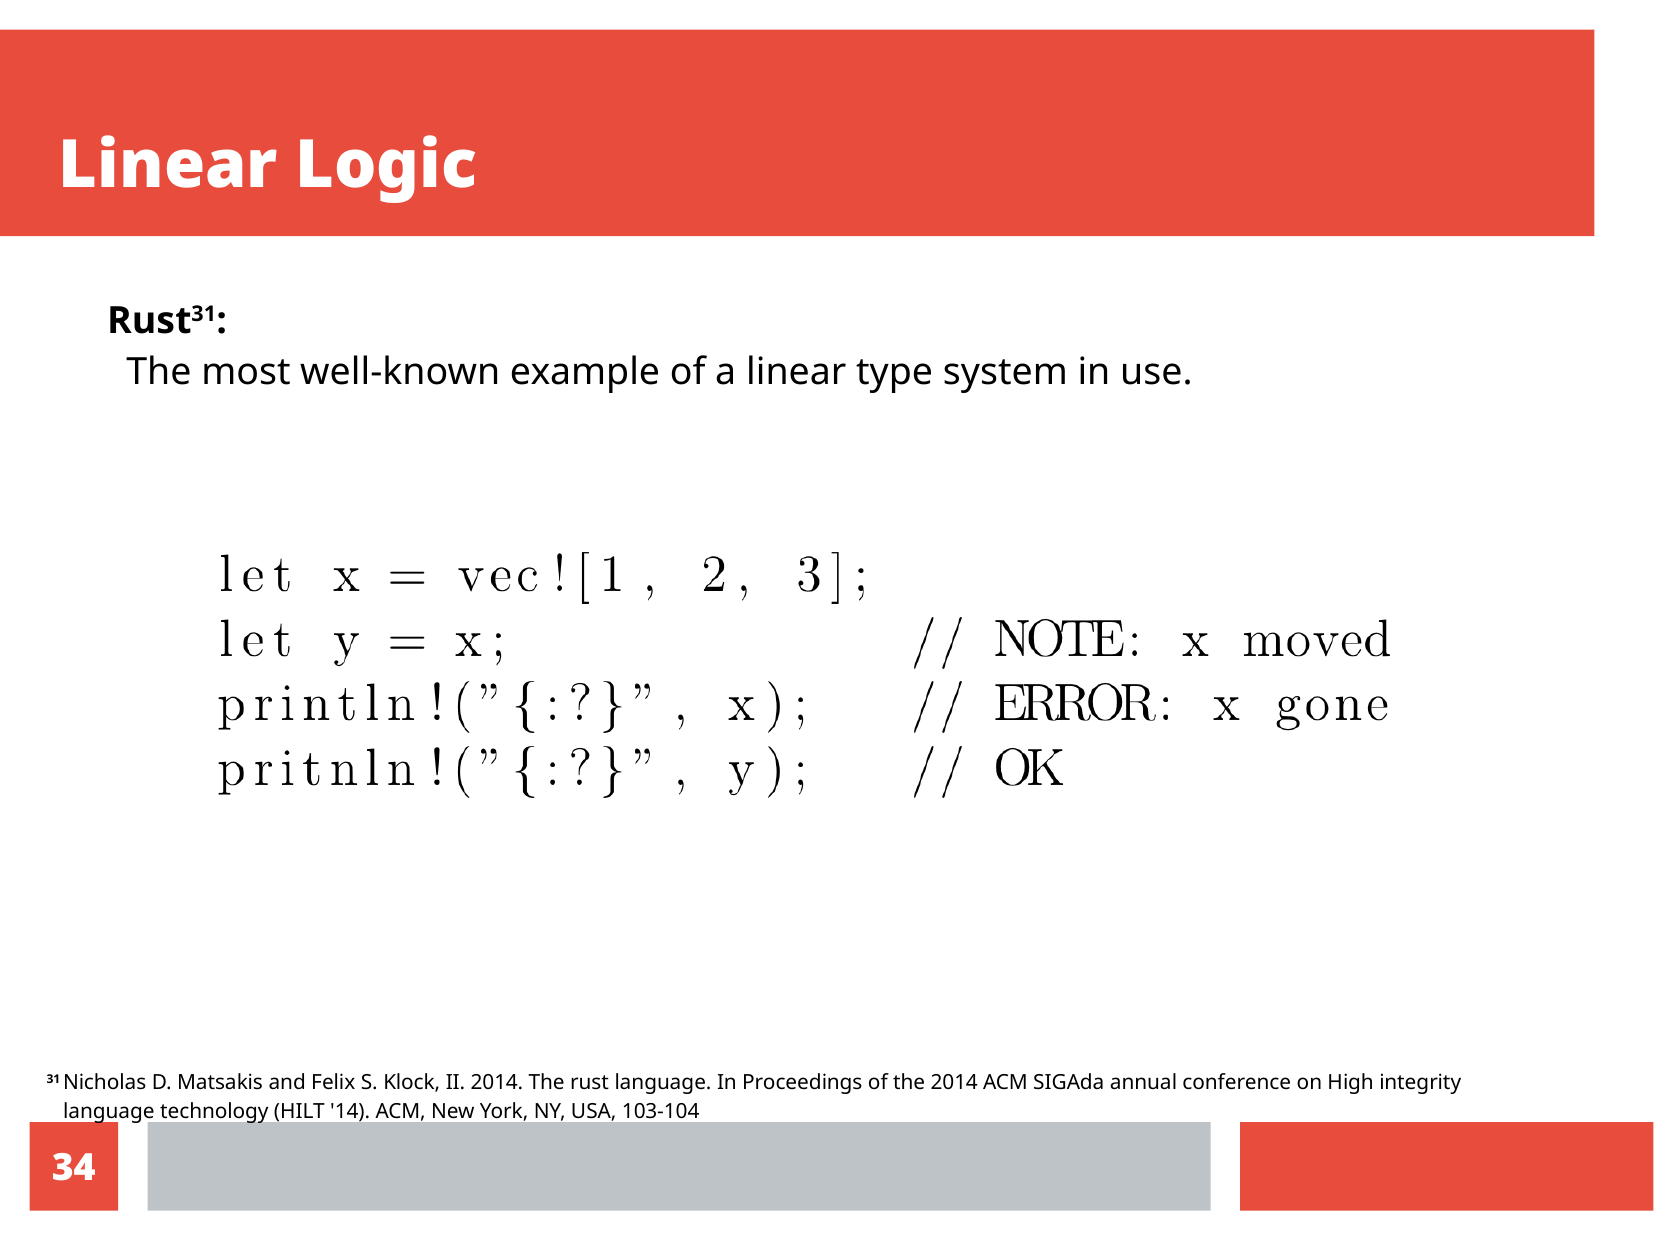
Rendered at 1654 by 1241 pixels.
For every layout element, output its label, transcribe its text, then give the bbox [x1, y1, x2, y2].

title Linear Logic [59, 59, 1595, 207]
text_box Rust31: The most well-known example of a linear type system in use. [92, 286, 1479, 867]
text_box 31 Nicholas D. Matsakis and Felix S. Klock, II. 2014. The rust language. In Proceedings of the 2014 ACM SIGAda annual conference on High integrity language technology (HILT '14). ACM, New York, NY, USA, 103-104 [31, 1060, 1612, 1124]
picture [199, 533, 1408, 818]
